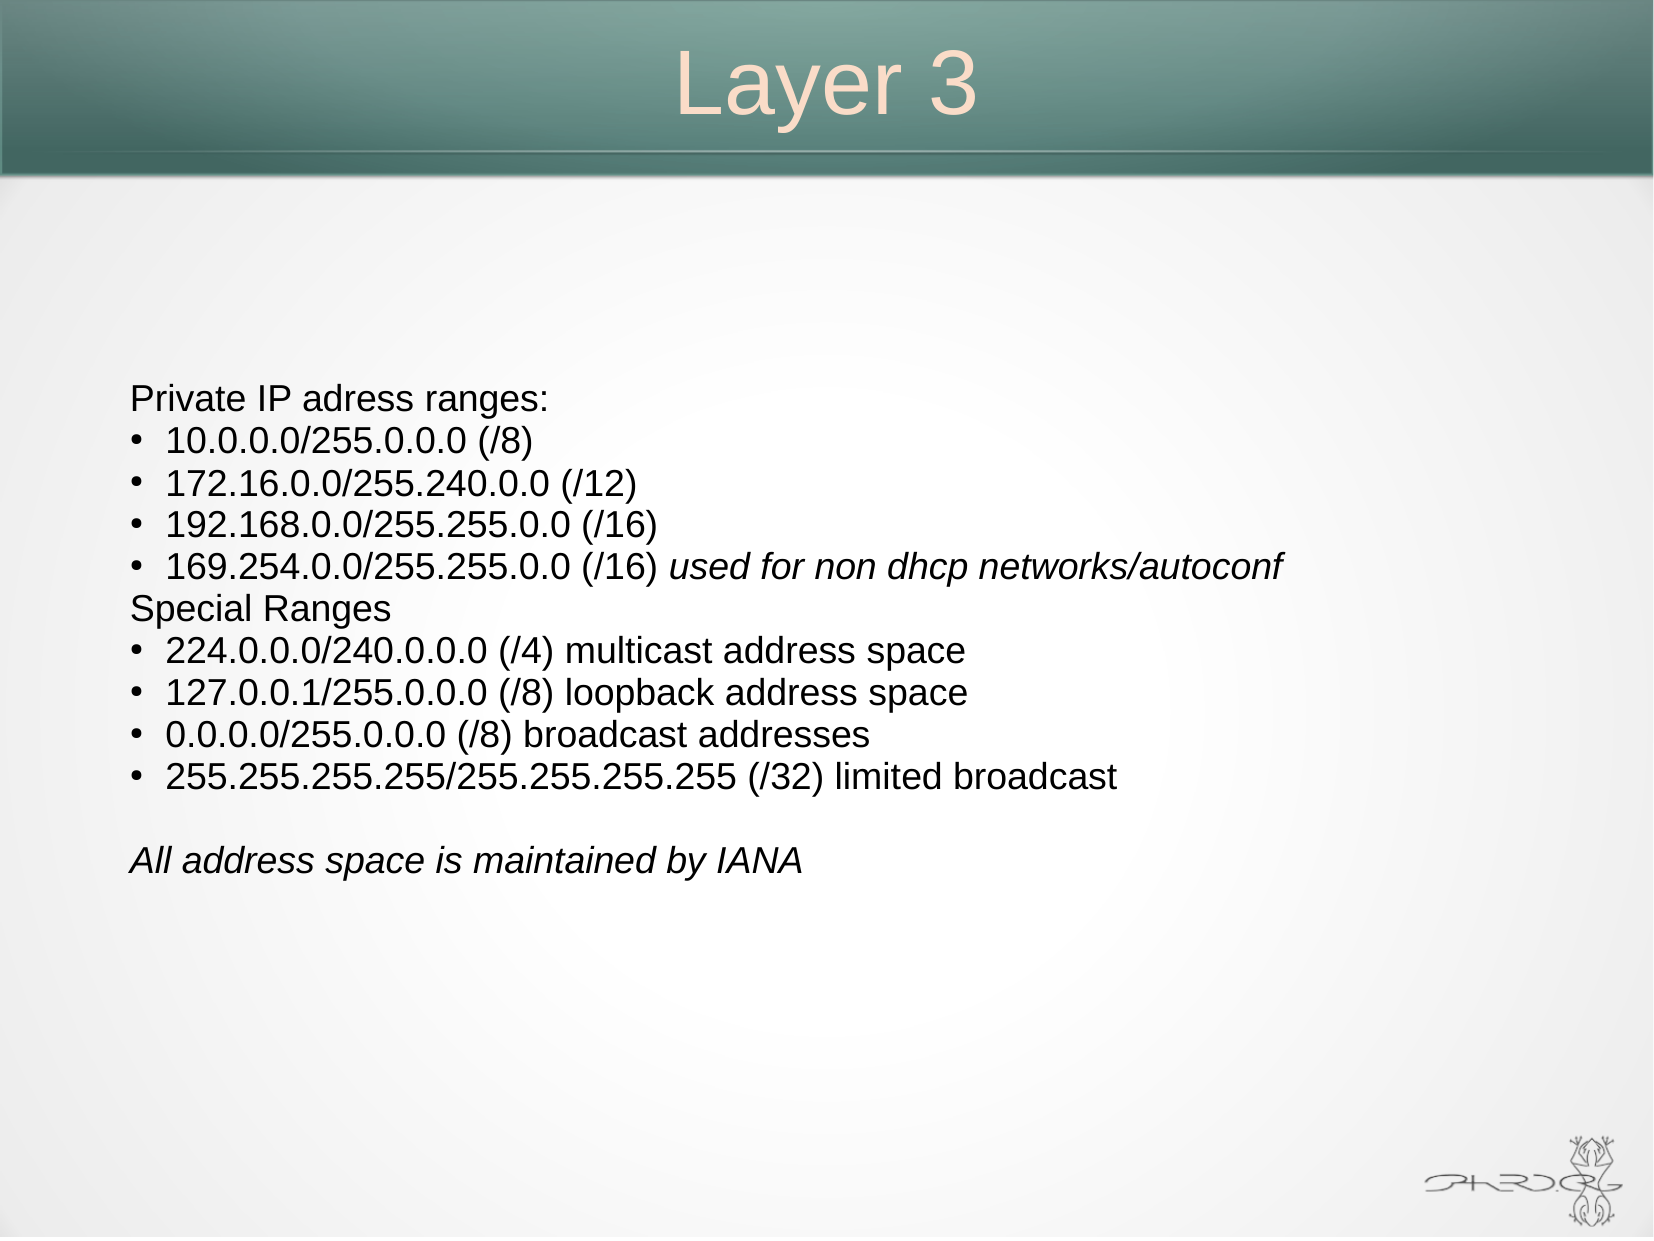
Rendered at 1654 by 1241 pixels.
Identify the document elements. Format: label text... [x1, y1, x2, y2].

picture [0, 0, 1654, 1237]
text_box Private IP adress ranges: 10.0.0.0/255.0.0.0 (/8) 172.16.0.0/255.240.0.0 (/12) 192.168.0.0/255.255.0.0 (/16) 169.254.0.0/255.255.0.0 (/16) used for non dhcp networks/autoconf Special Ranges 224.0.0.0/240.0.0.0 (/4) multicast address space 127.0.0.1/255.0.0.0 (/8) loopback address space 0.0.0.0/255.0.0.0 (/8) broadcast addresses 255.255.255.255/255.255.255.255 (/32) limited broadcast All address space is maintained by IANA [129, 377, 1512, 882]
title [82, 11, 1571, 154]
